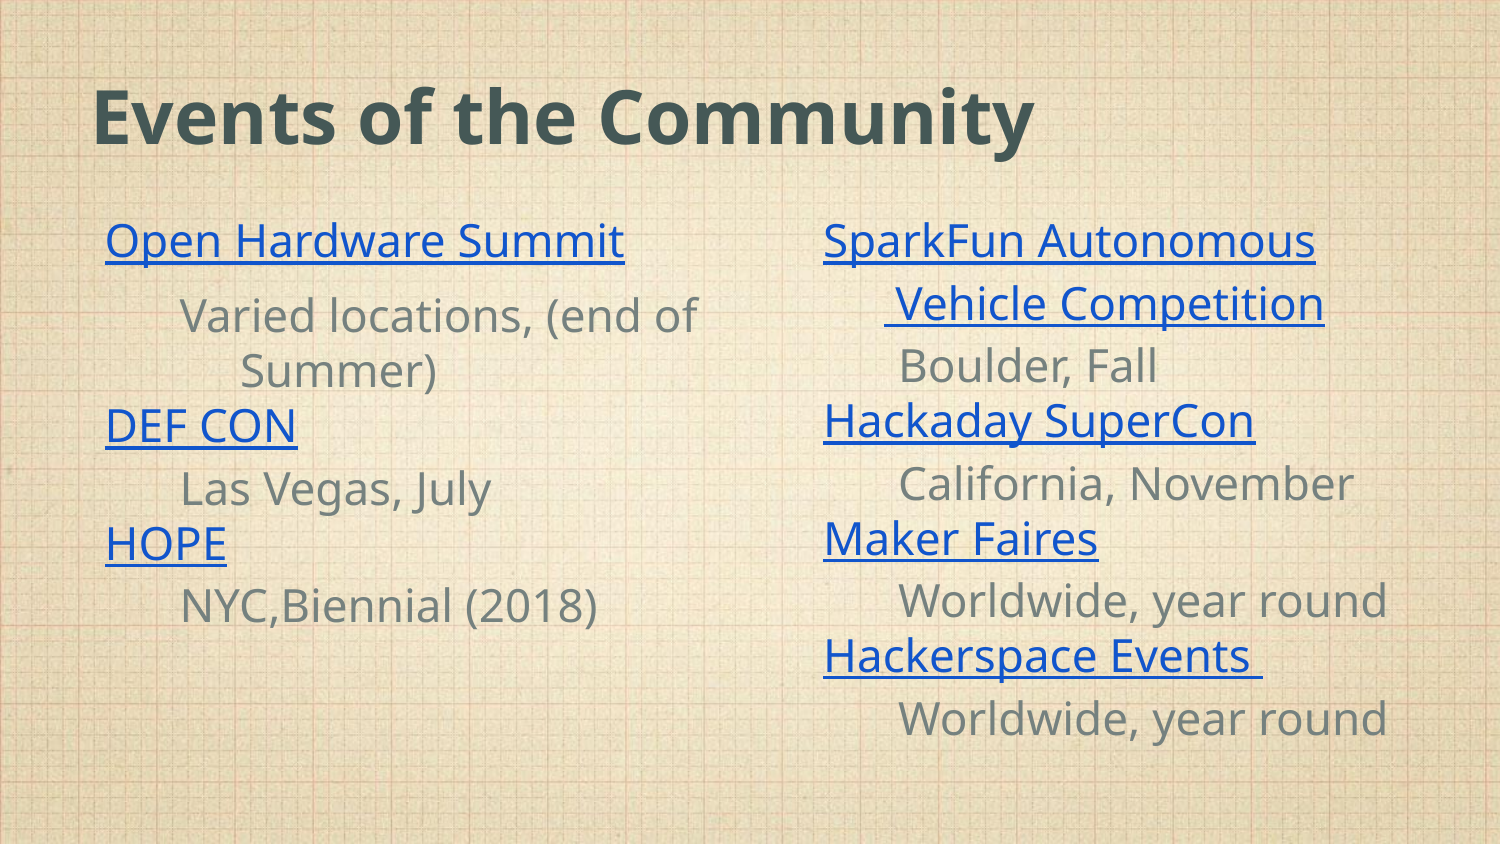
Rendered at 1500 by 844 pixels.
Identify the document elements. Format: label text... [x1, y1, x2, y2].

picture [0, 0, 1500, 844]
list SparkFun Autonomous Vehicle Competition Boulder, Fall Hackaday SuperCon California, November Maker Faires Worldwide, year round Hackerspace Events Worldwide, year round [793, 196, 1462, 808]
list Open Hardware Summit Varied locations, (end of Summer) DEF CON Las Vegas, July HOPE NYC,Biennial (2018) [75, 196, 743, 808]
title Events of the Community [75, 33, 1425, 175]
